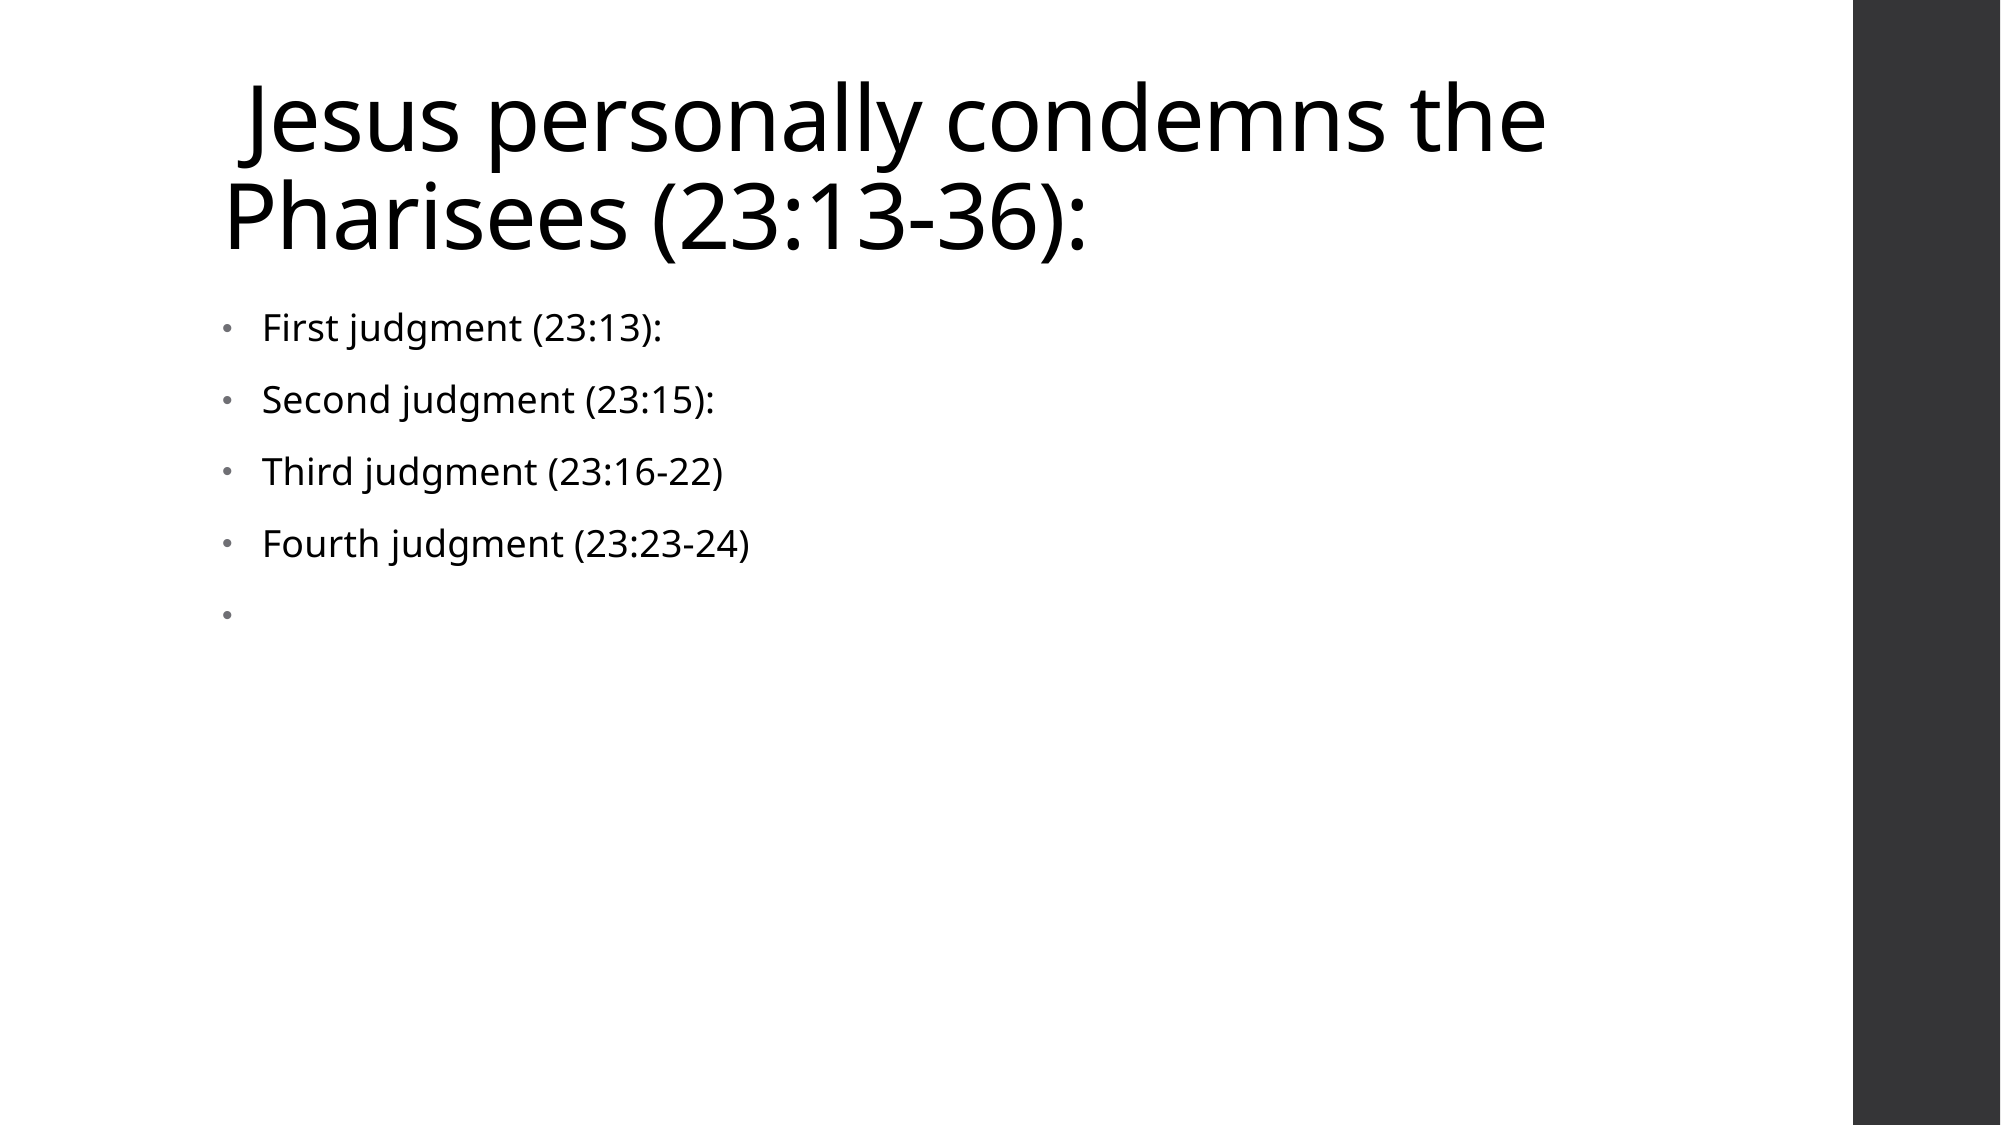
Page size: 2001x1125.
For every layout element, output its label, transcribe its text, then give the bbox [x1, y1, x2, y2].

list First judgment (23:13): Second judgment (23:15): Third judgment (23:16-22) Fourth judgment (23:23-24) [206, 299, 1617, 1014]
title Jesus personally condemns the Pharisees (23:13-36): [206, 60, 1797, 278]
